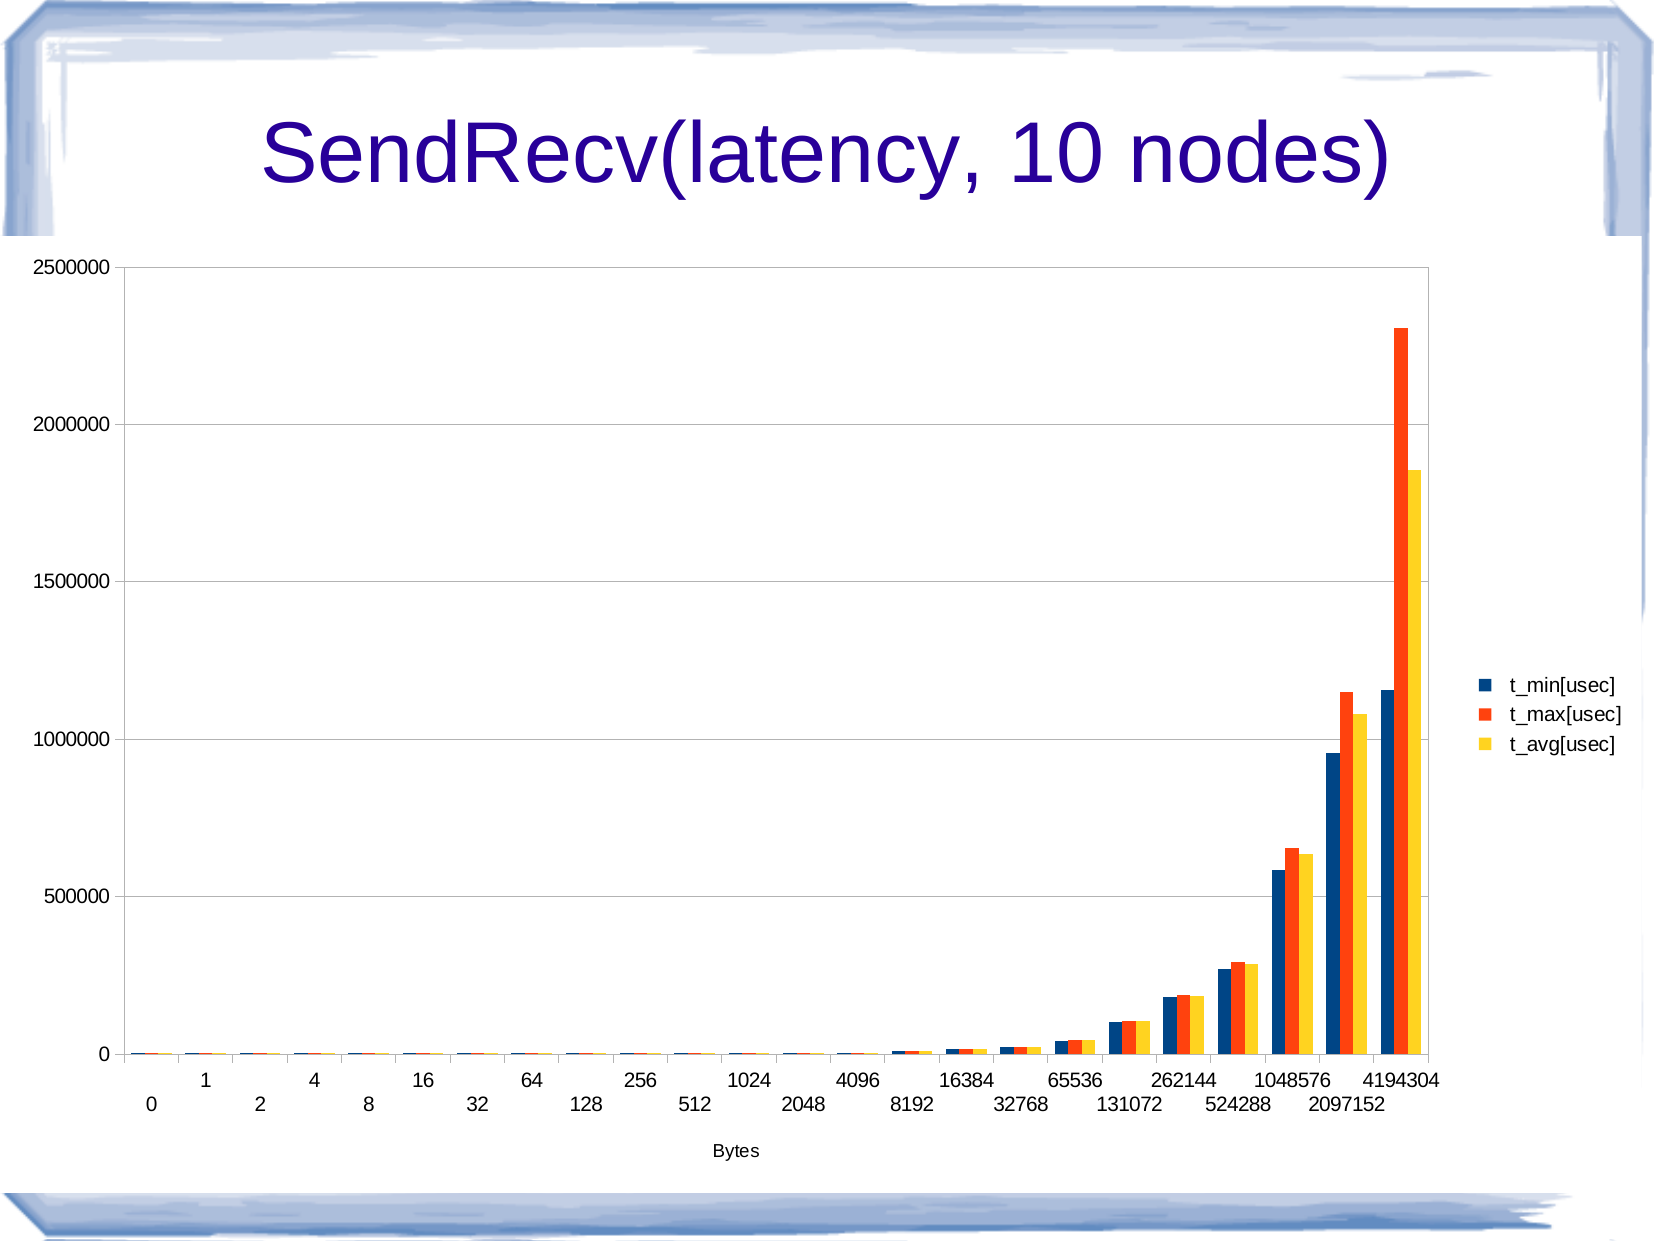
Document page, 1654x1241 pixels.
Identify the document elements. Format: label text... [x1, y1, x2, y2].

chart [0, 236, 1642, 1193]
title SendRecv(latency, 10 nodes) [82, 49, 1571, 236]
picture [0, 0, 1654, 1241]
